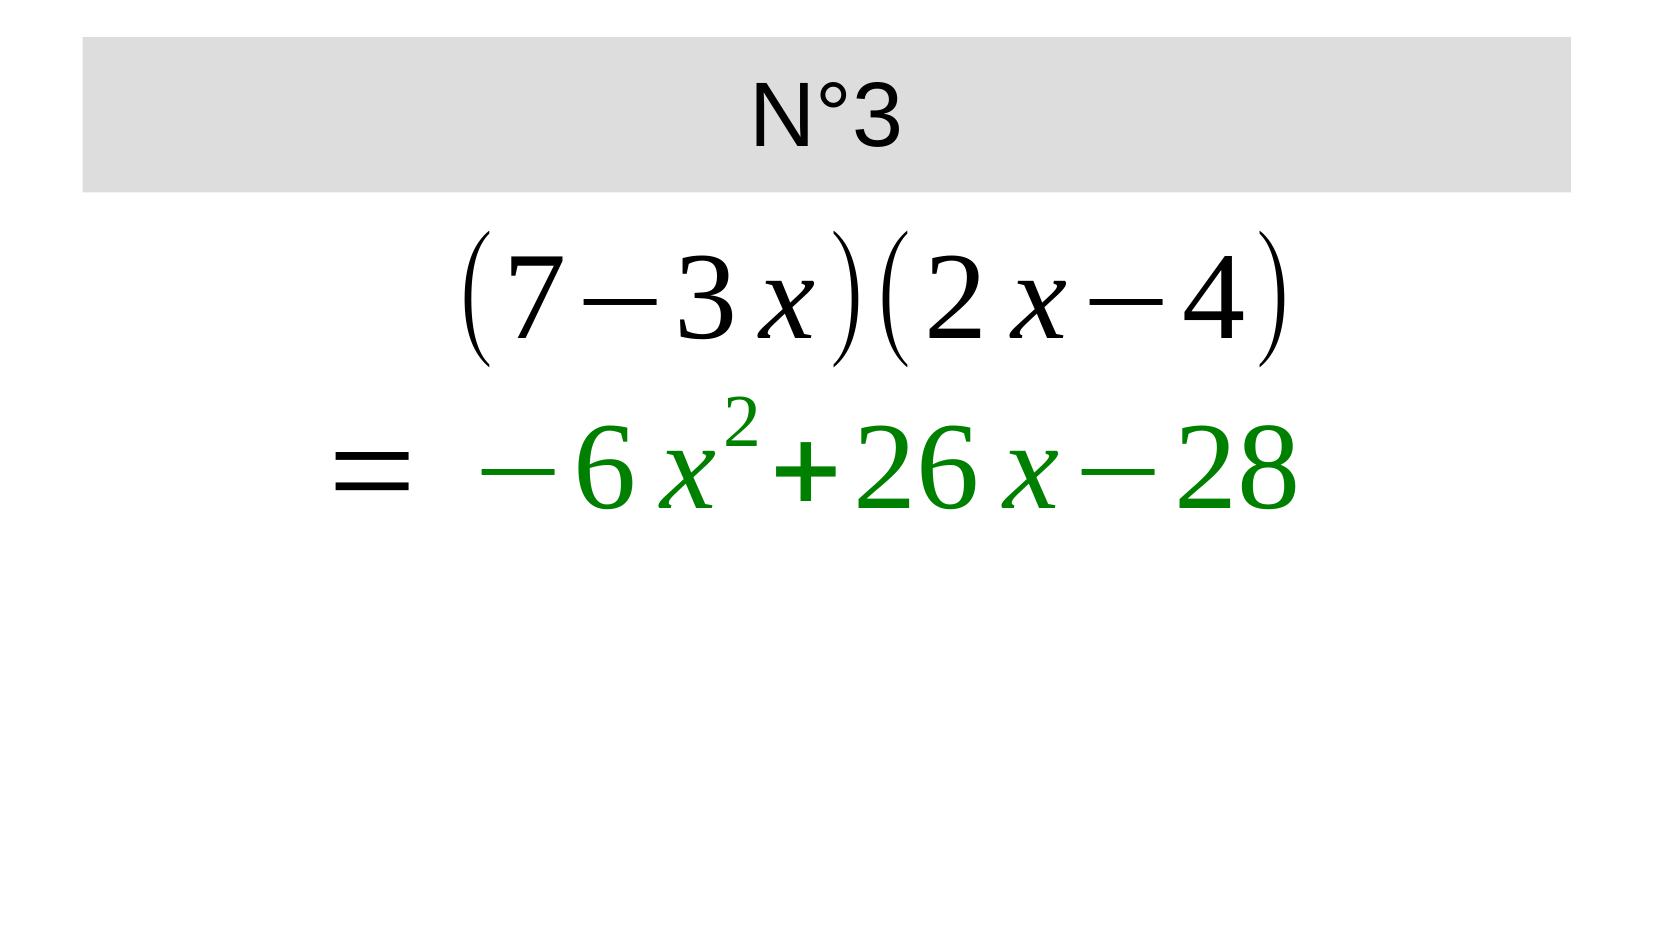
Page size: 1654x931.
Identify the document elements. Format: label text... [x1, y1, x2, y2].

title N°3 [82, 37, 1571, 193]
chart [307, 224, 1308, 536]
